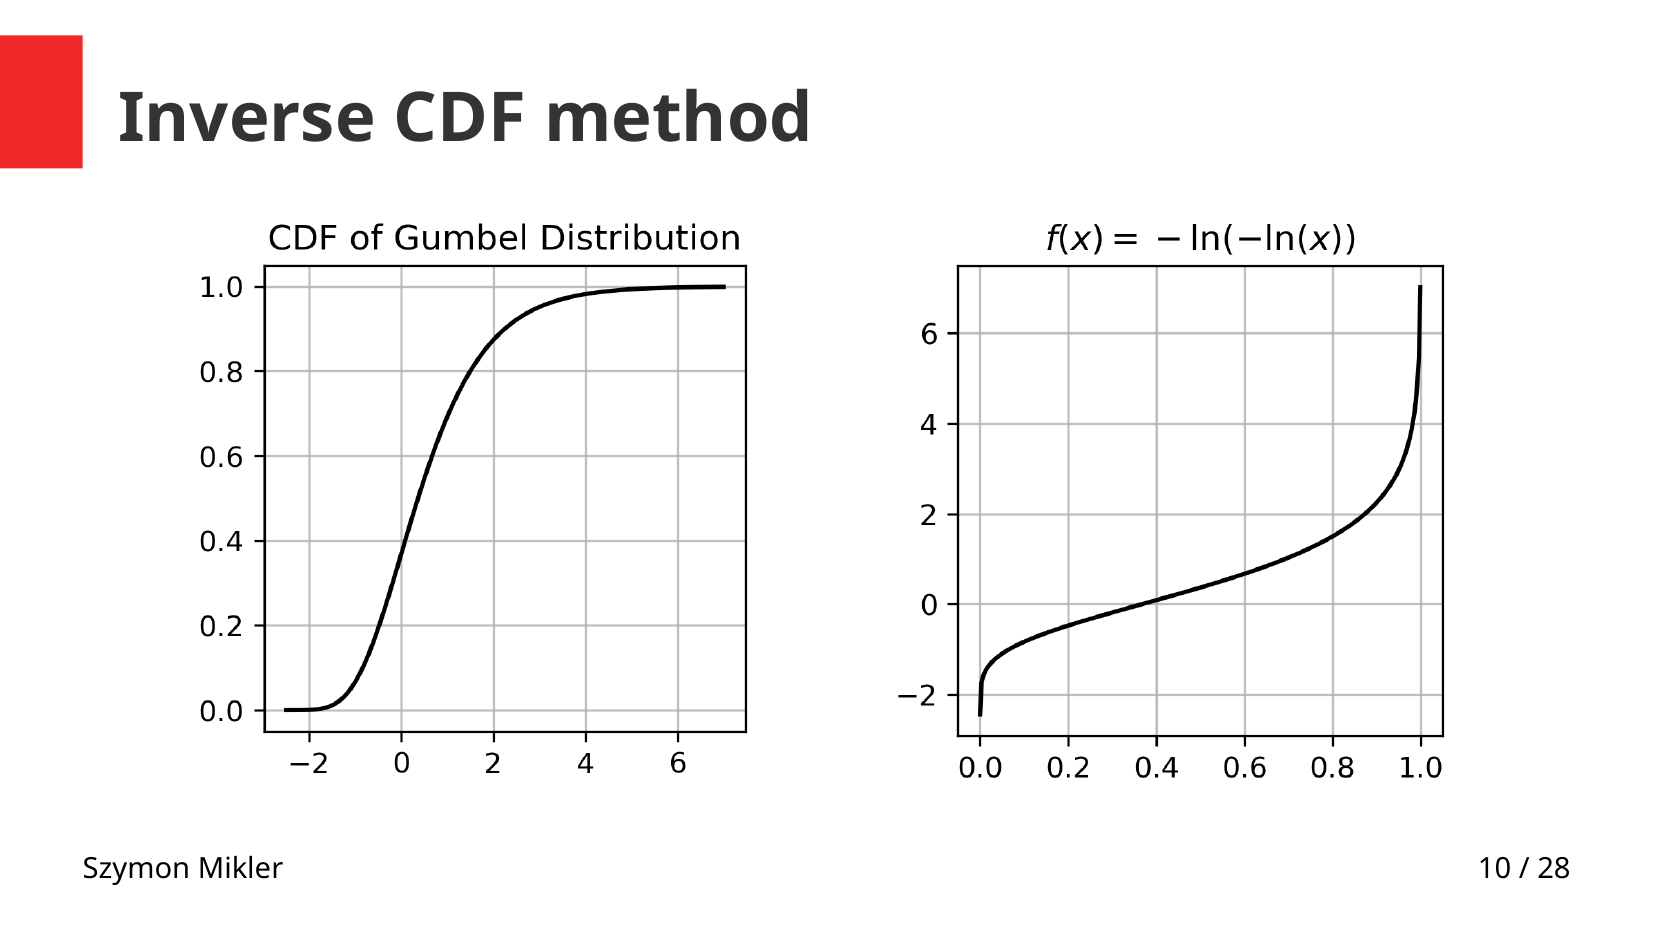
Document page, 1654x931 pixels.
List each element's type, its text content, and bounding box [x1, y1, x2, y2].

picture [874, 202, 1465, 804]
title Inverse CDF method [118, 37, 1571, 193]
picture [177, 202, 768, 800]
